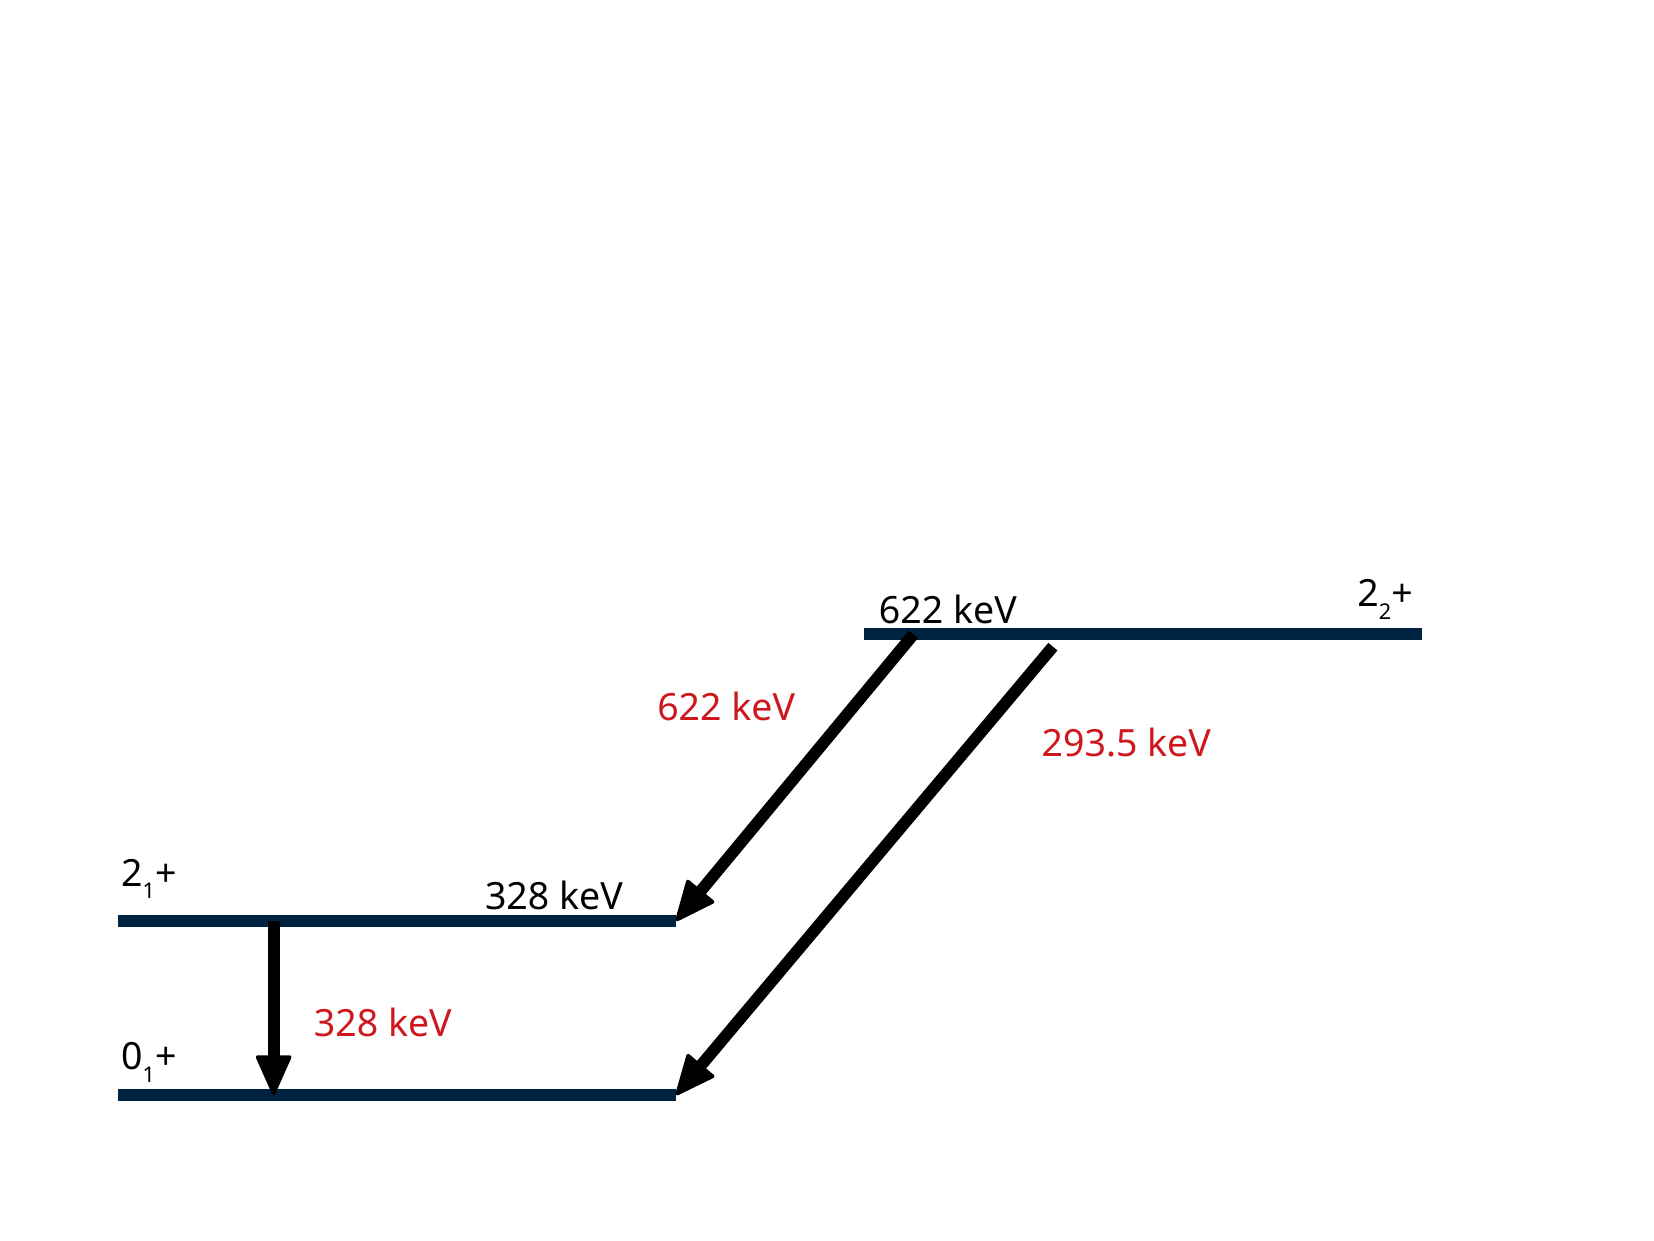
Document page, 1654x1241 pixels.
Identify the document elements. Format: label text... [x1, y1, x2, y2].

text_box 293.5 keV [1026, 709, 1245, 768]
text_box 328 keV [470, 862, 677, 921]
text_box 622 keV [642, 672, 825, 732]
text_box 622 keV [864, 575, 1047, 635]
text_box 328 keV [299, 989, 482, 1048]
text_box 21+ [106, 839, 205, 907]
text_box 22+ [1342, 559, 1442, 627]
text_box 01+ [106, 1022, 205, 1090]
